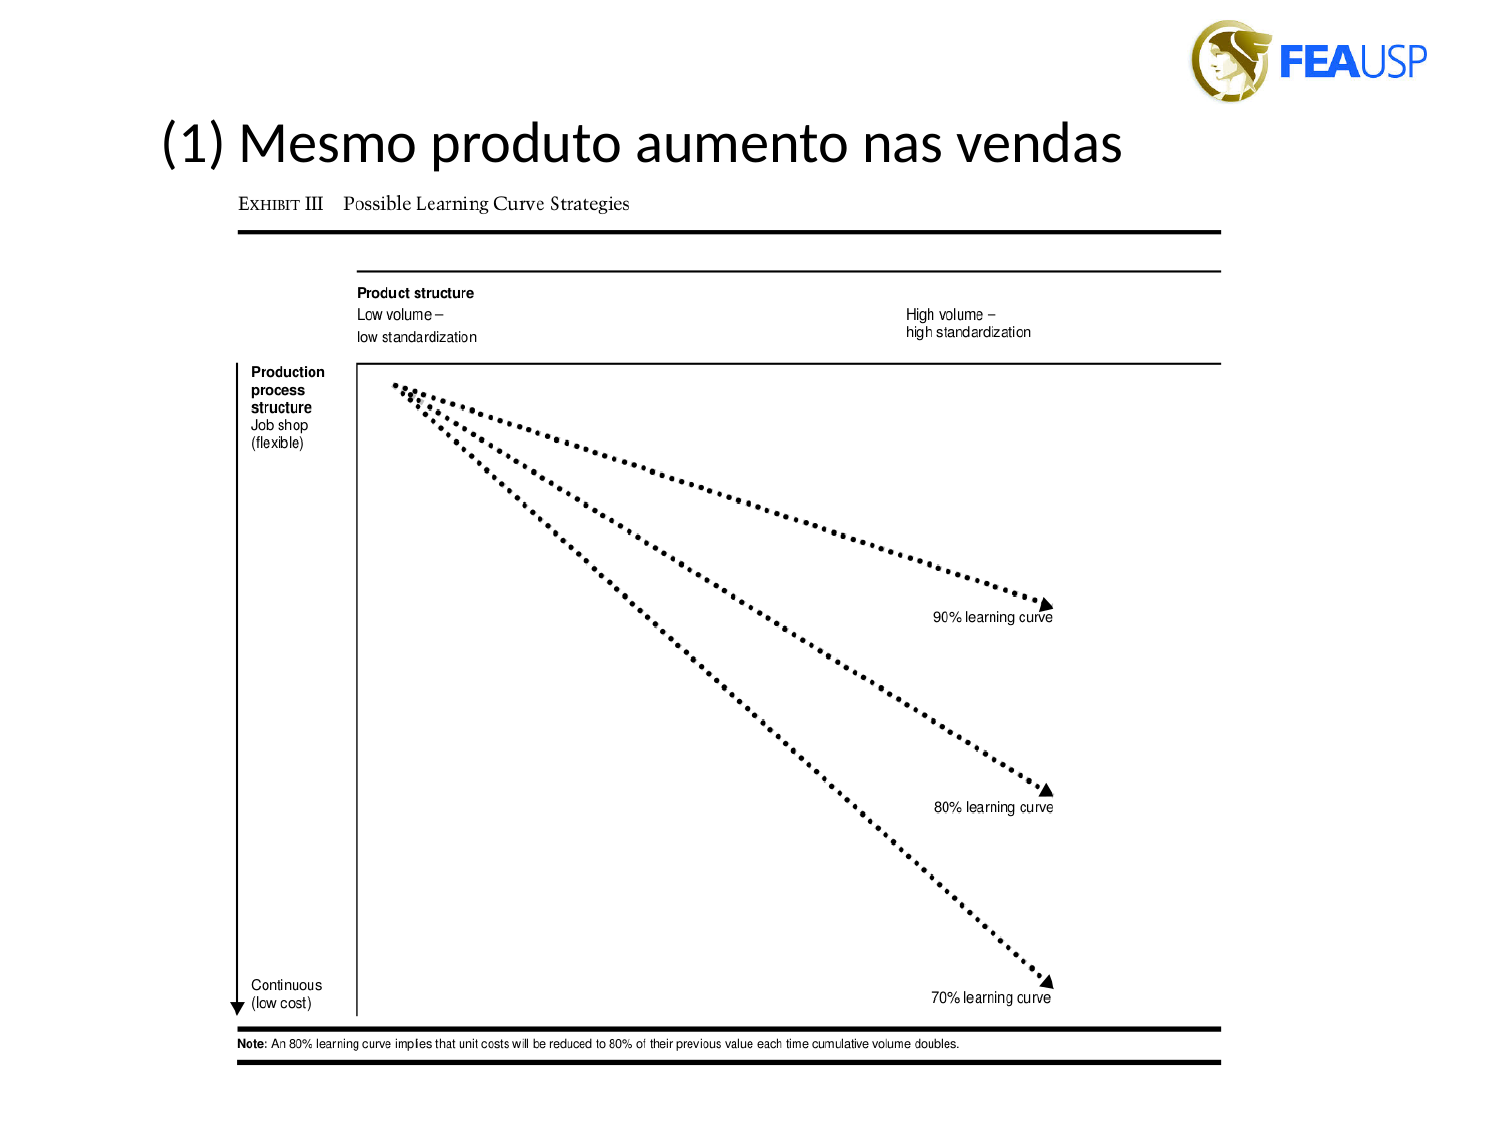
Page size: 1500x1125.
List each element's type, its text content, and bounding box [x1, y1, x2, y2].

picture [129, 188, 1335, 1089]
picture [1187, 19, 1427, 105]
title (1) Mesmo produto aumento nas vendas [75, 45, 1425, 233]
